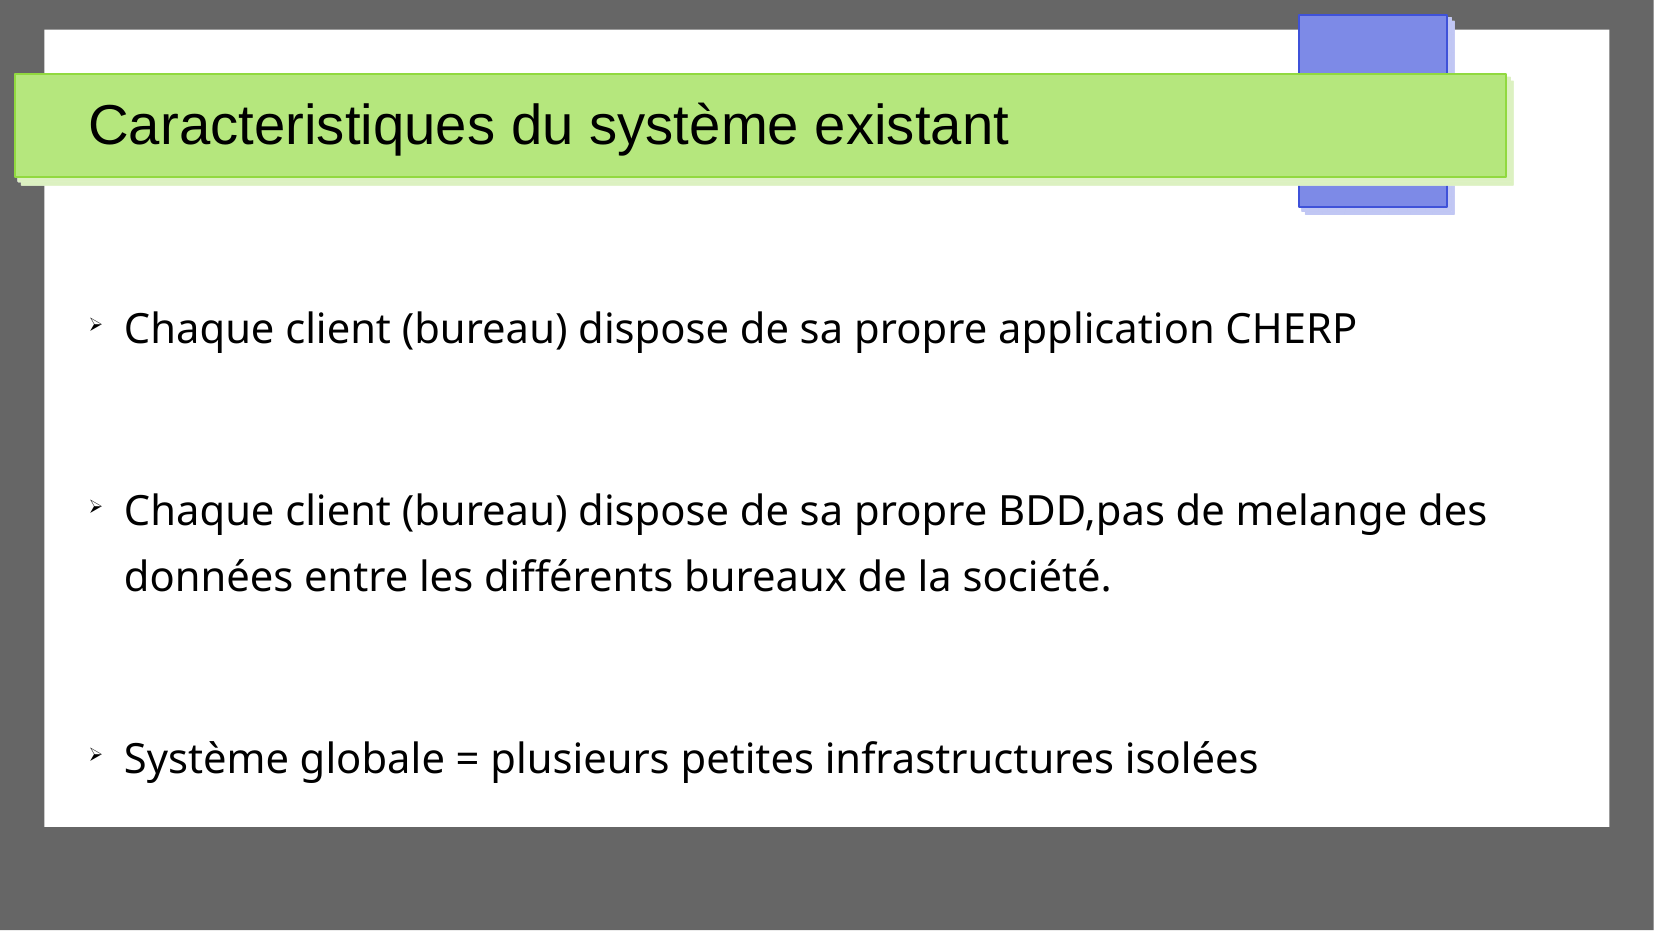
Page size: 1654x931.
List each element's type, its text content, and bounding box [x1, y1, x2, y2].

title Caracteristiques du système existant [88, 73, 1506, 178]
list Chaque client (bureau) dispose de sa propre application CHERP Chaque client (bureau) dispose de sa propre BDD,pas de melange des données entre les différents bureaux de la société. Système globale = plusieurs petites infrastructures isolées [88, 221, 1565, 813]
